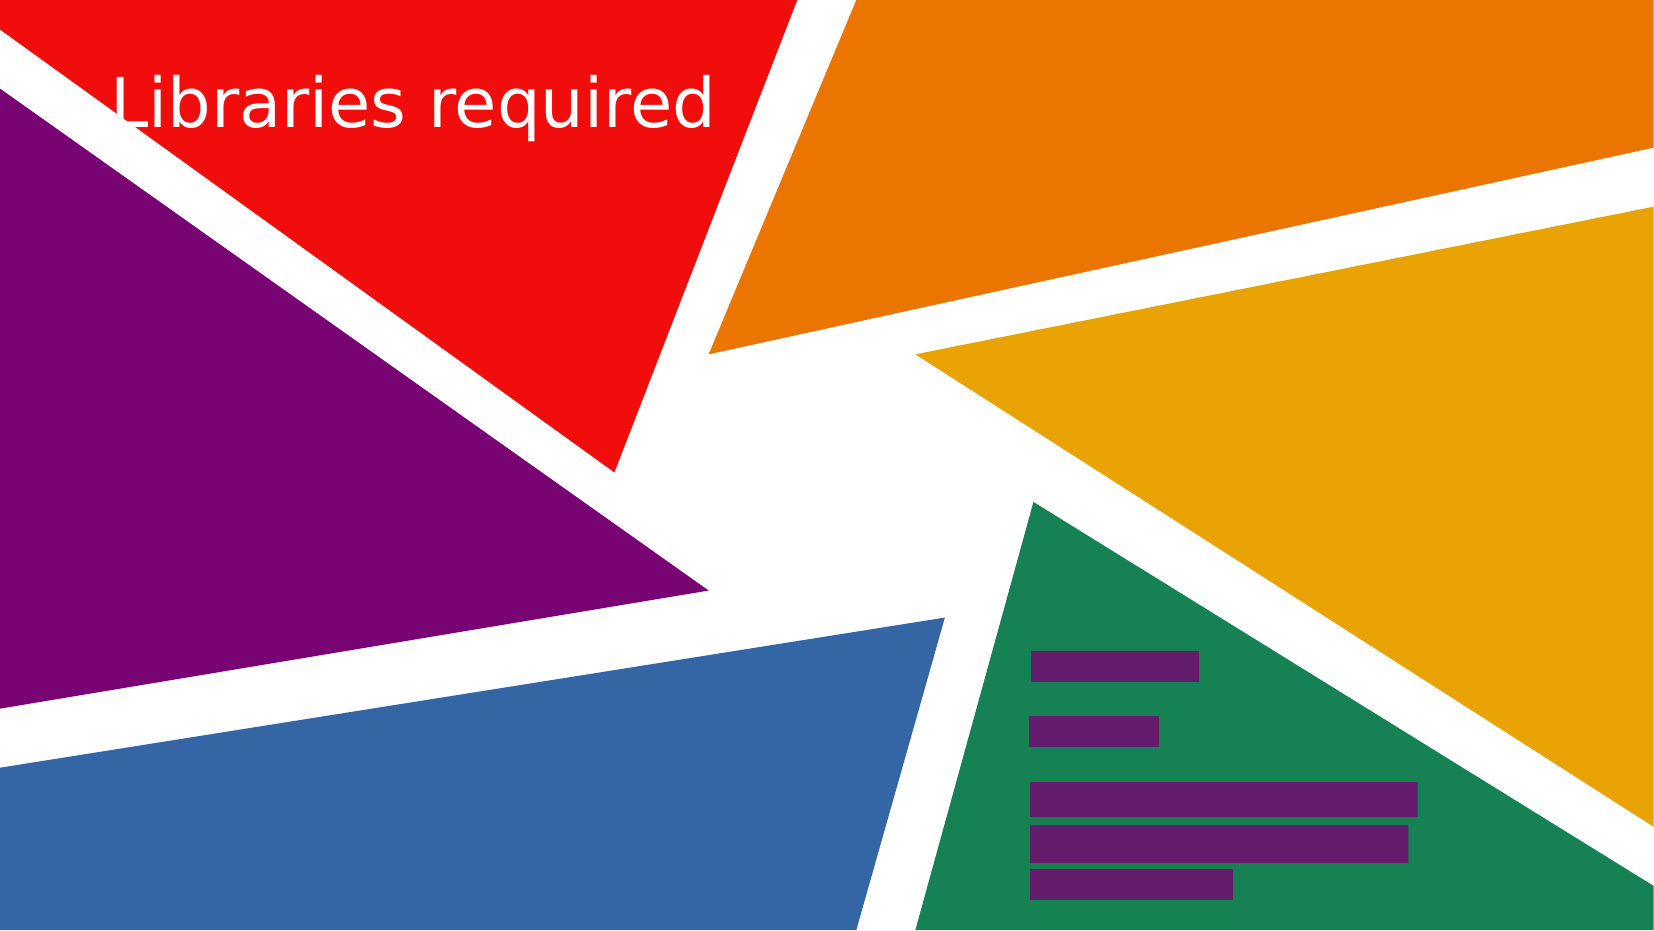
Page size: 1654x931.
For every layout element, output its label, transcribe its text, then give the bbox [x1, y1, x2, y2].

text_box 1. tkinter 2. time (both are included in python 3.8 standard installation [1012, 637, 1576, 915]
title Libraries required [88, 23, 739, 184]
